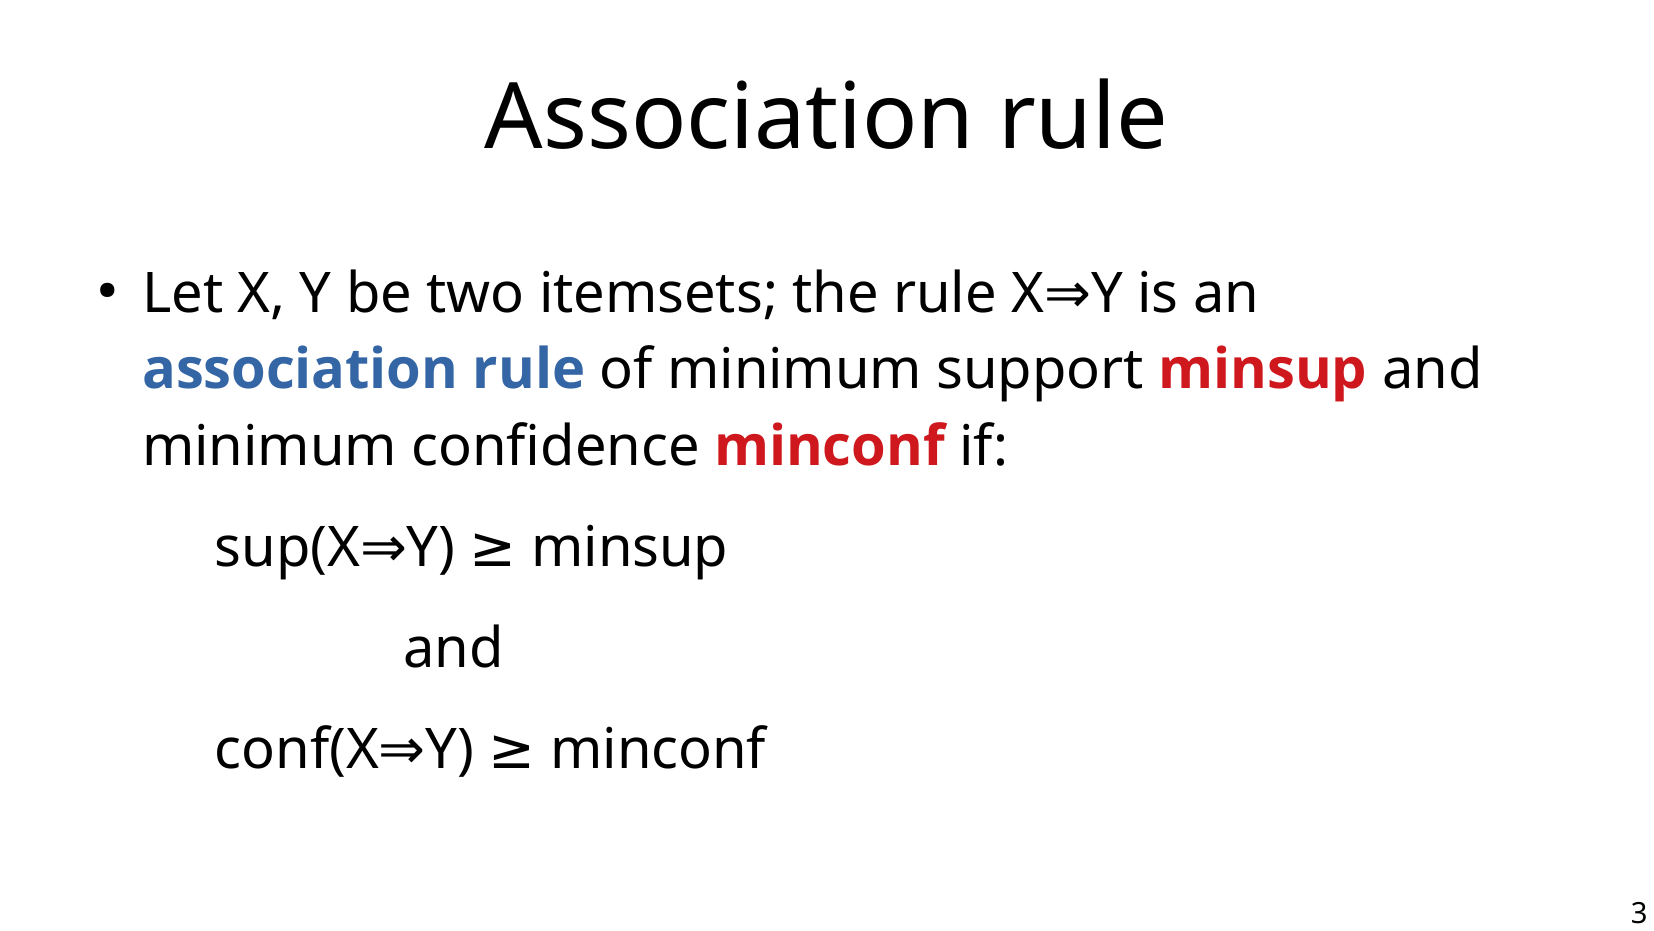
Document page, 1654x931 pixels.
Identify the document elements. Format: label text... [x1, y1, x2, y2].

title Association rule [82, 1, 1571, 226]
list Let X, Y be two itemsets; the rule X⇒Y is an association rule of minimum support minsup and minimum confidence minconf if: sup(X⇒Y) ≥ minsup and conf(X⇒Y) ≥ minconf [82, 253, 1571, 793]
